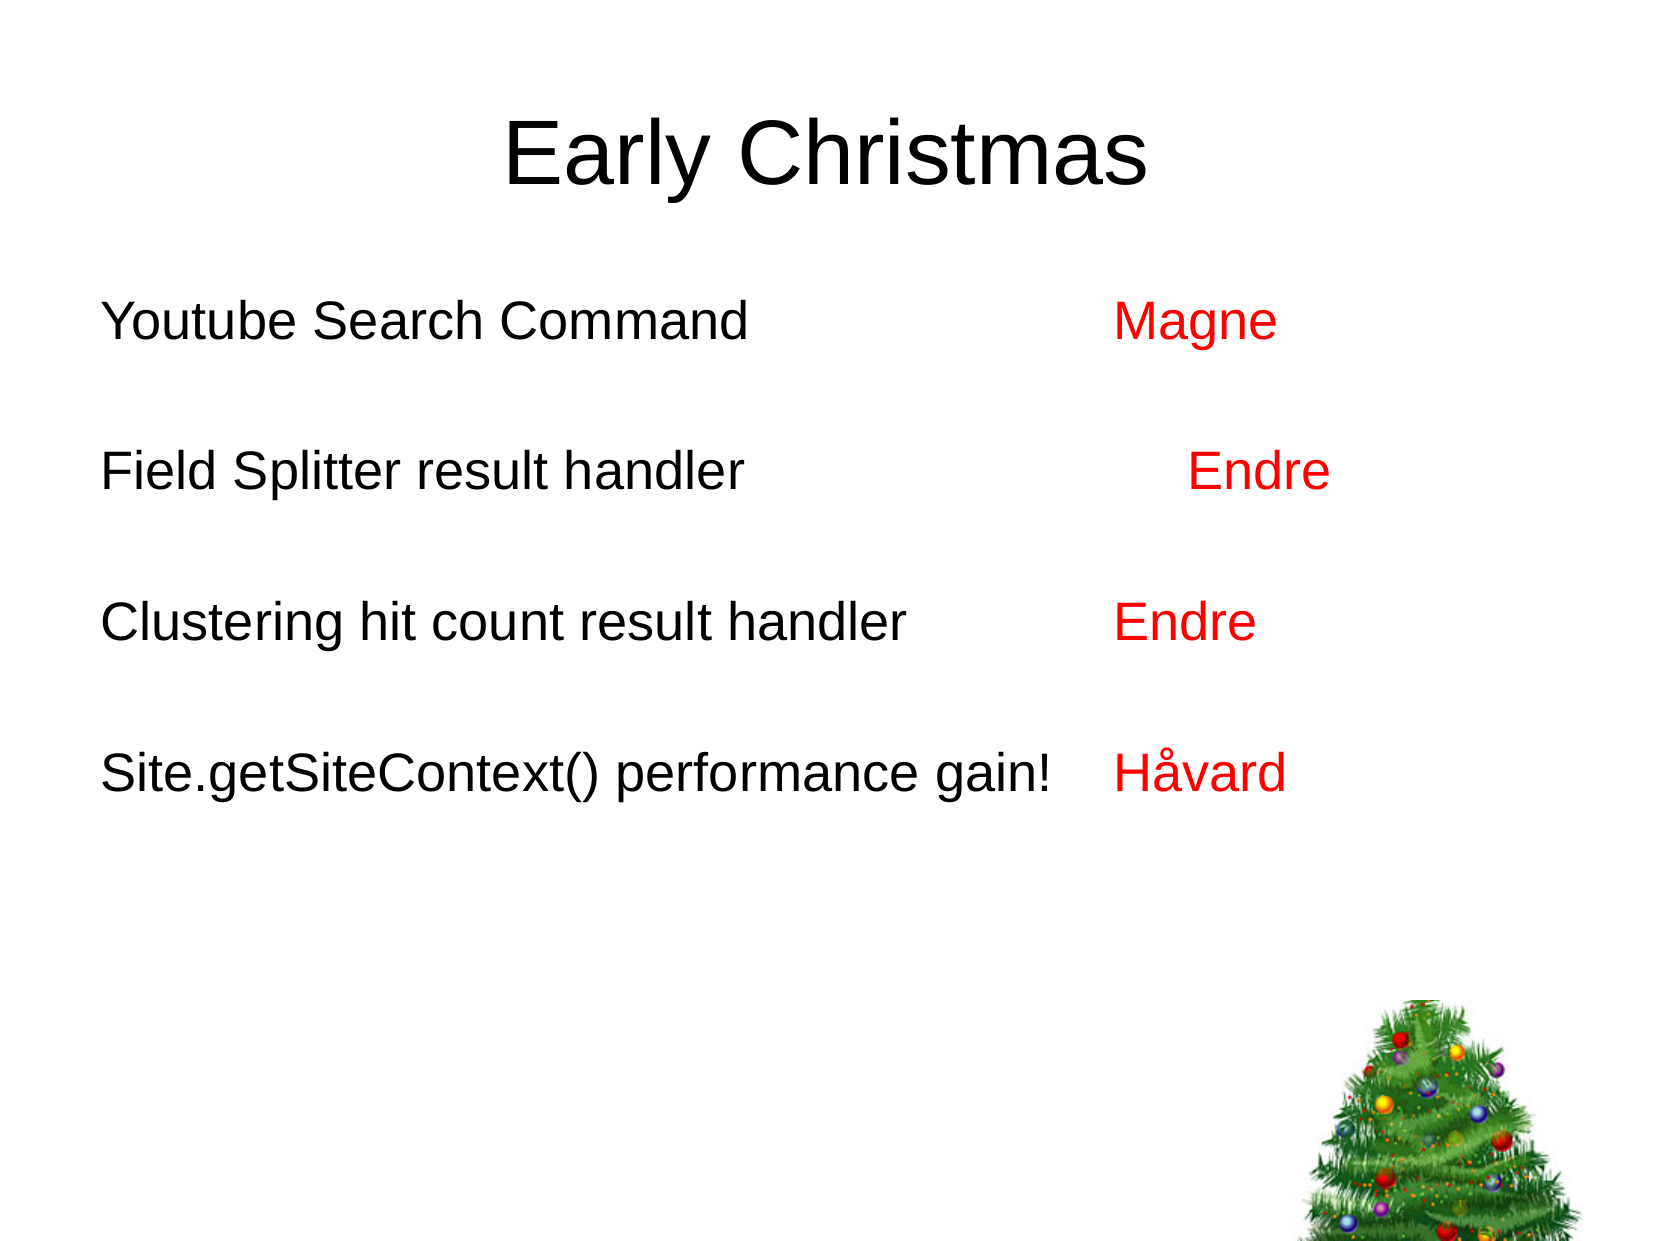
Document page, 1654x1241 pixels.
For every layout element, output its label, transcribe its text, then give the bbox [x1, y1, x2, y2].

picture [1269, 1000, 1606, 1241]
title Early Christmas [82, 49, 1571, 257]
list Youtube Search Command Magne Field Splitter result handler Endre Clustering hit count result handler Endre Site.getSiteContext() performance gain! Håvard [82, 290, 1571, 1109]
